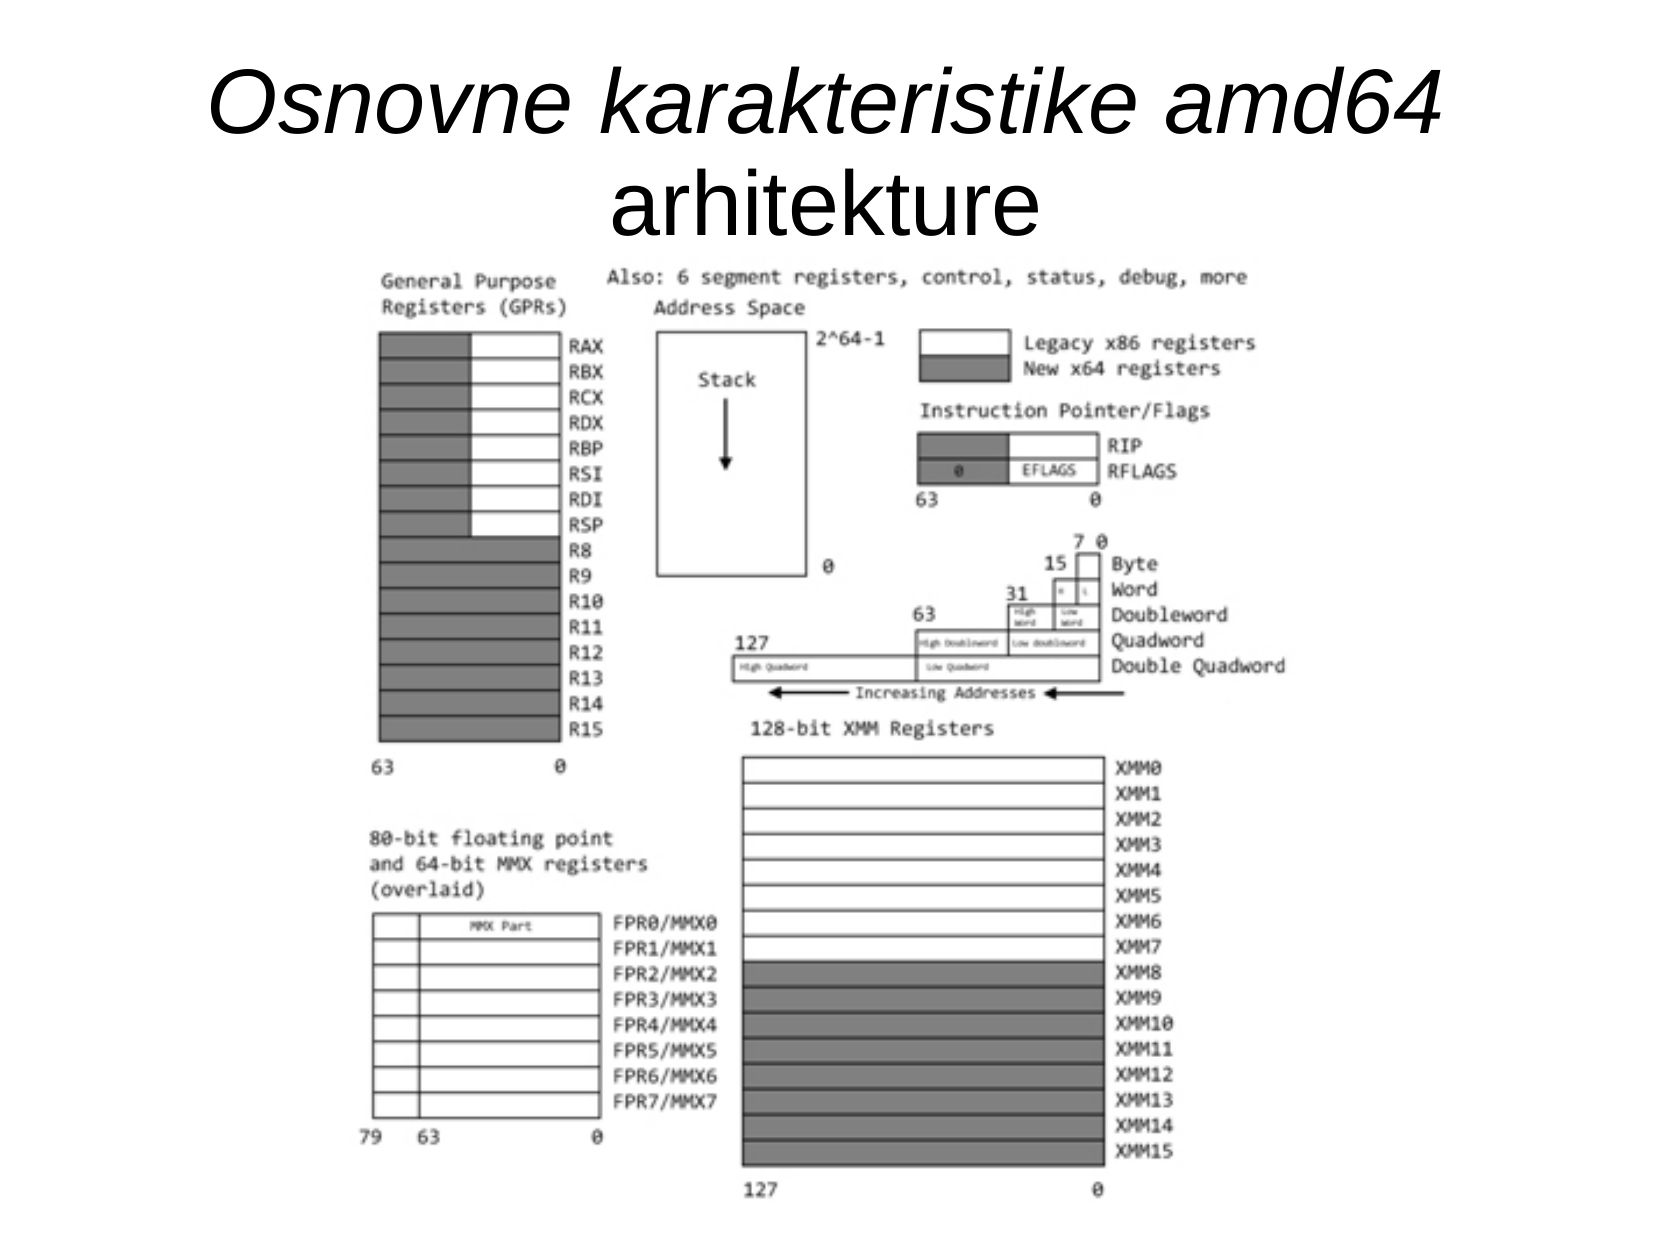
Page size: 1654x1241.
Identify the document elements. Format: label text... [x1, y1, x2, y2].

title Osnovne karakteristike amd64 arhitekture [82, 49, 1571, 257]
picture [347, 255, 1306, 1216]
